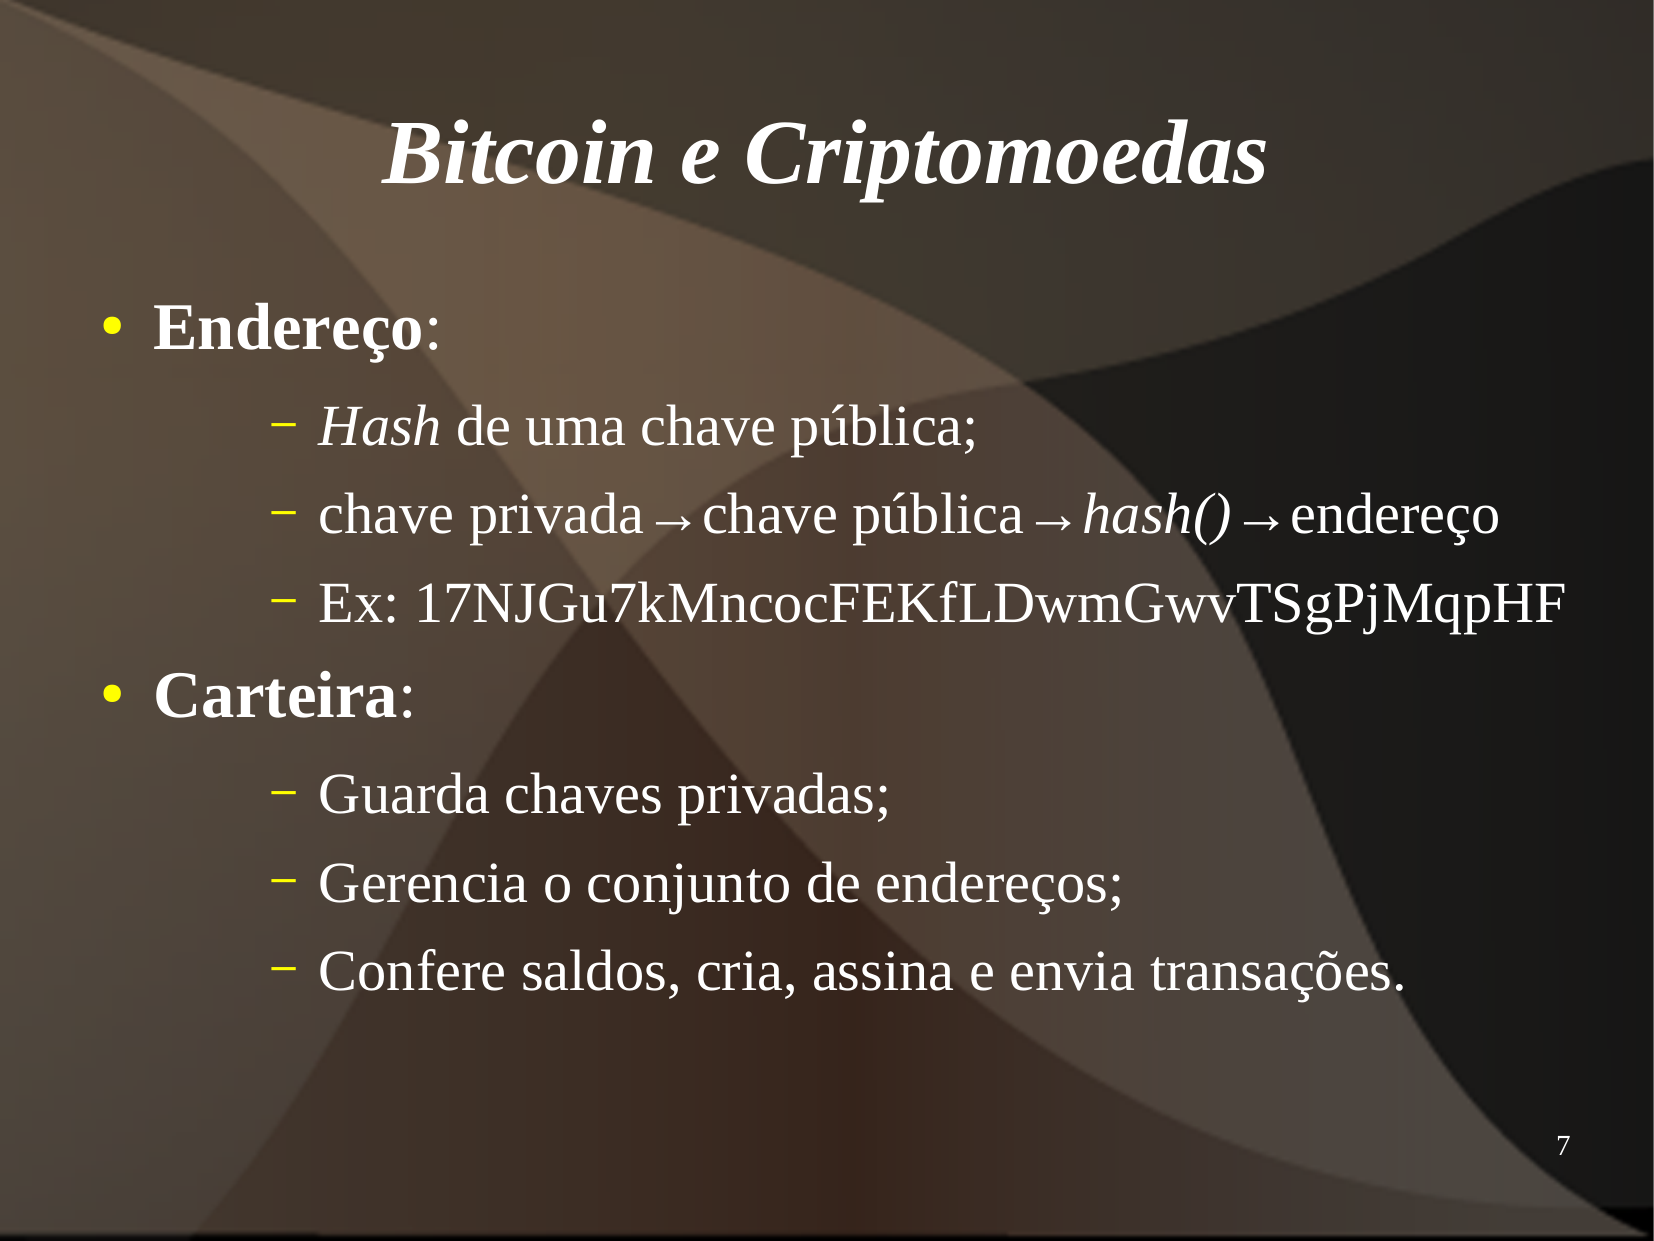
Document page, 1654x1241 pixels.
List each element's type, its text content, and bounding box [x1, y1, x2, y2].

picture [0, 0, 1654, 1241]
title Bitcoin e Criptomoedas [82, 49, 1571, 257]
list Endereço: Hash de uma chave pública; chave privada→chave pública→hash()→endereço Ex: 17NJGu7kMncocFEKfLDwmGwvTSgPjMqpHF Carteira: Guarda chaves privadas; Gerencia o conjunto de endereços; Confere saldos, cria, assina e envia transações. [82, 290, 1571, 1010]
